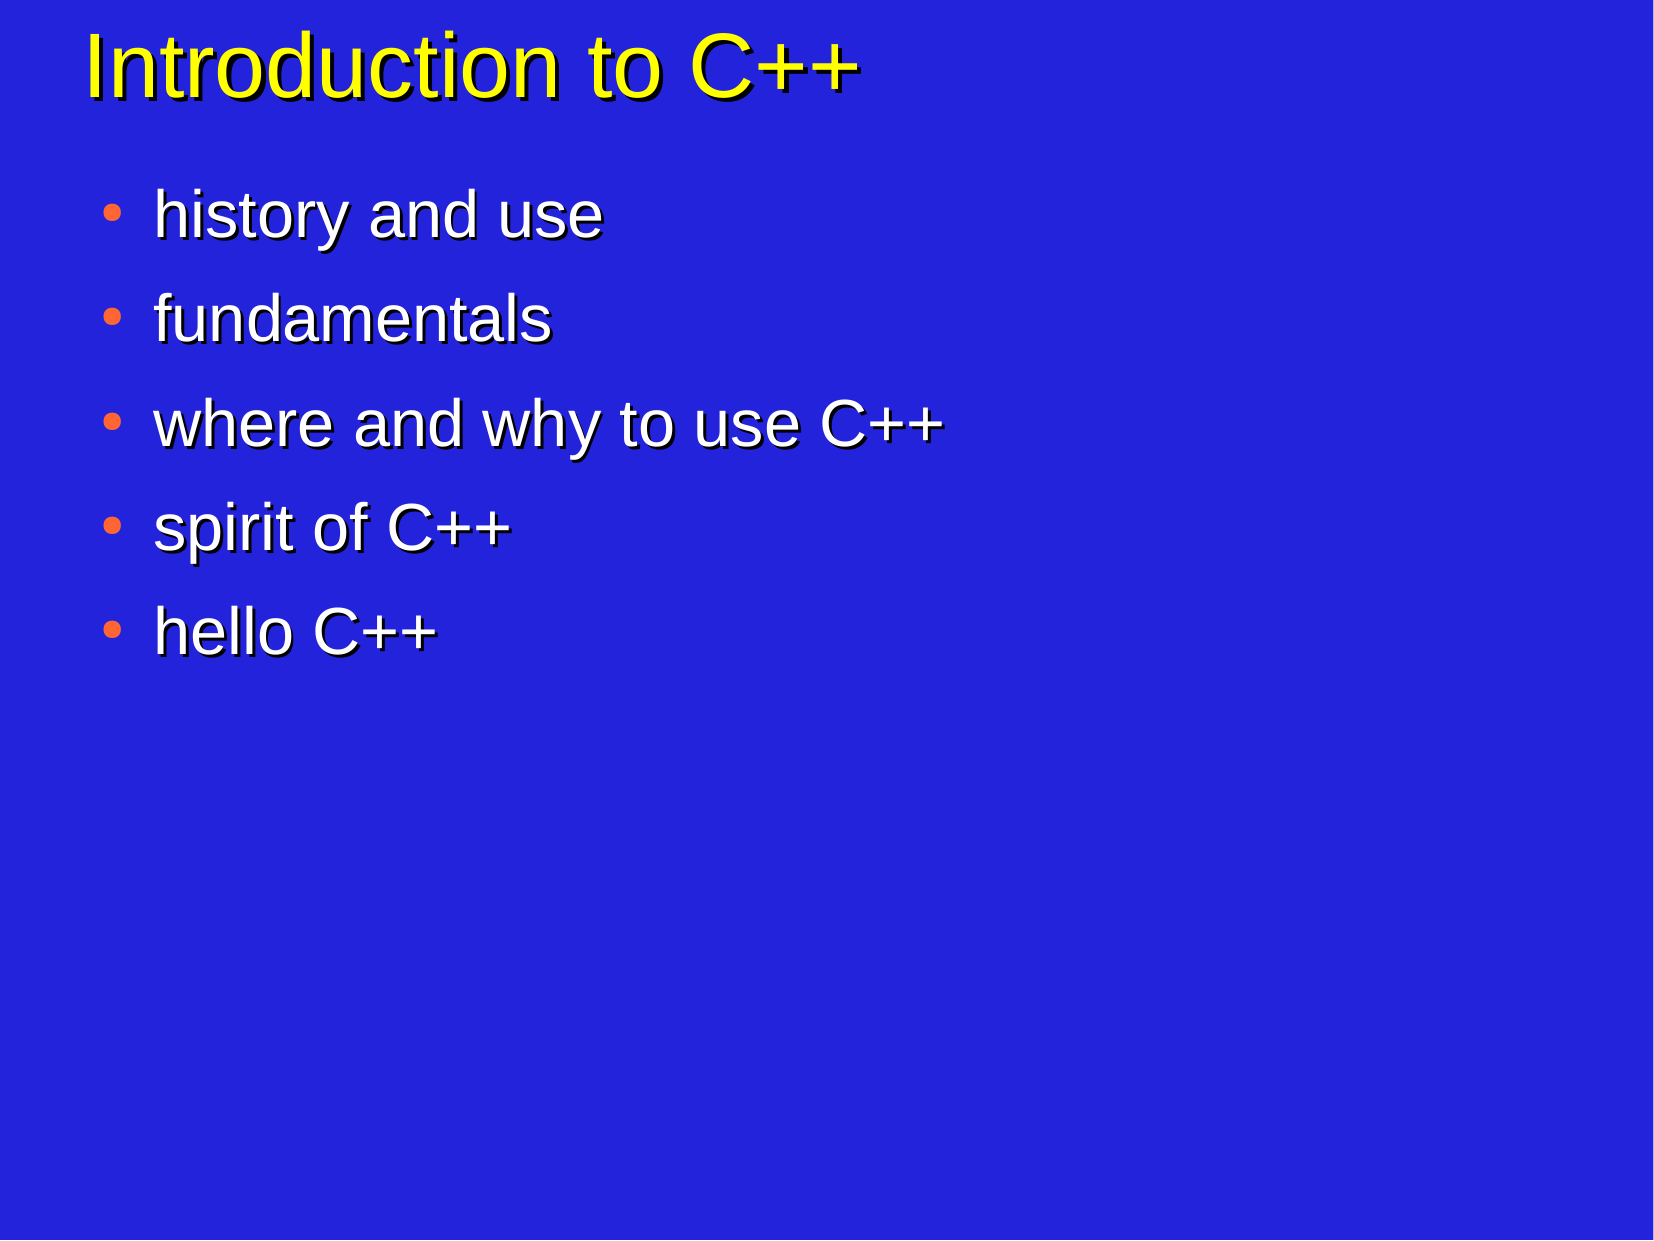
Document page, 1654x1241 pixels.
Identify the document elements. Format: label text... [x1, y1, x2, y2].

title Introduction to C++ [82, 2, 1571, 130]
list history and use fundamentals where and why to use C++ spirit of C++ hello C++ [82, 177, 1571, 1182]
